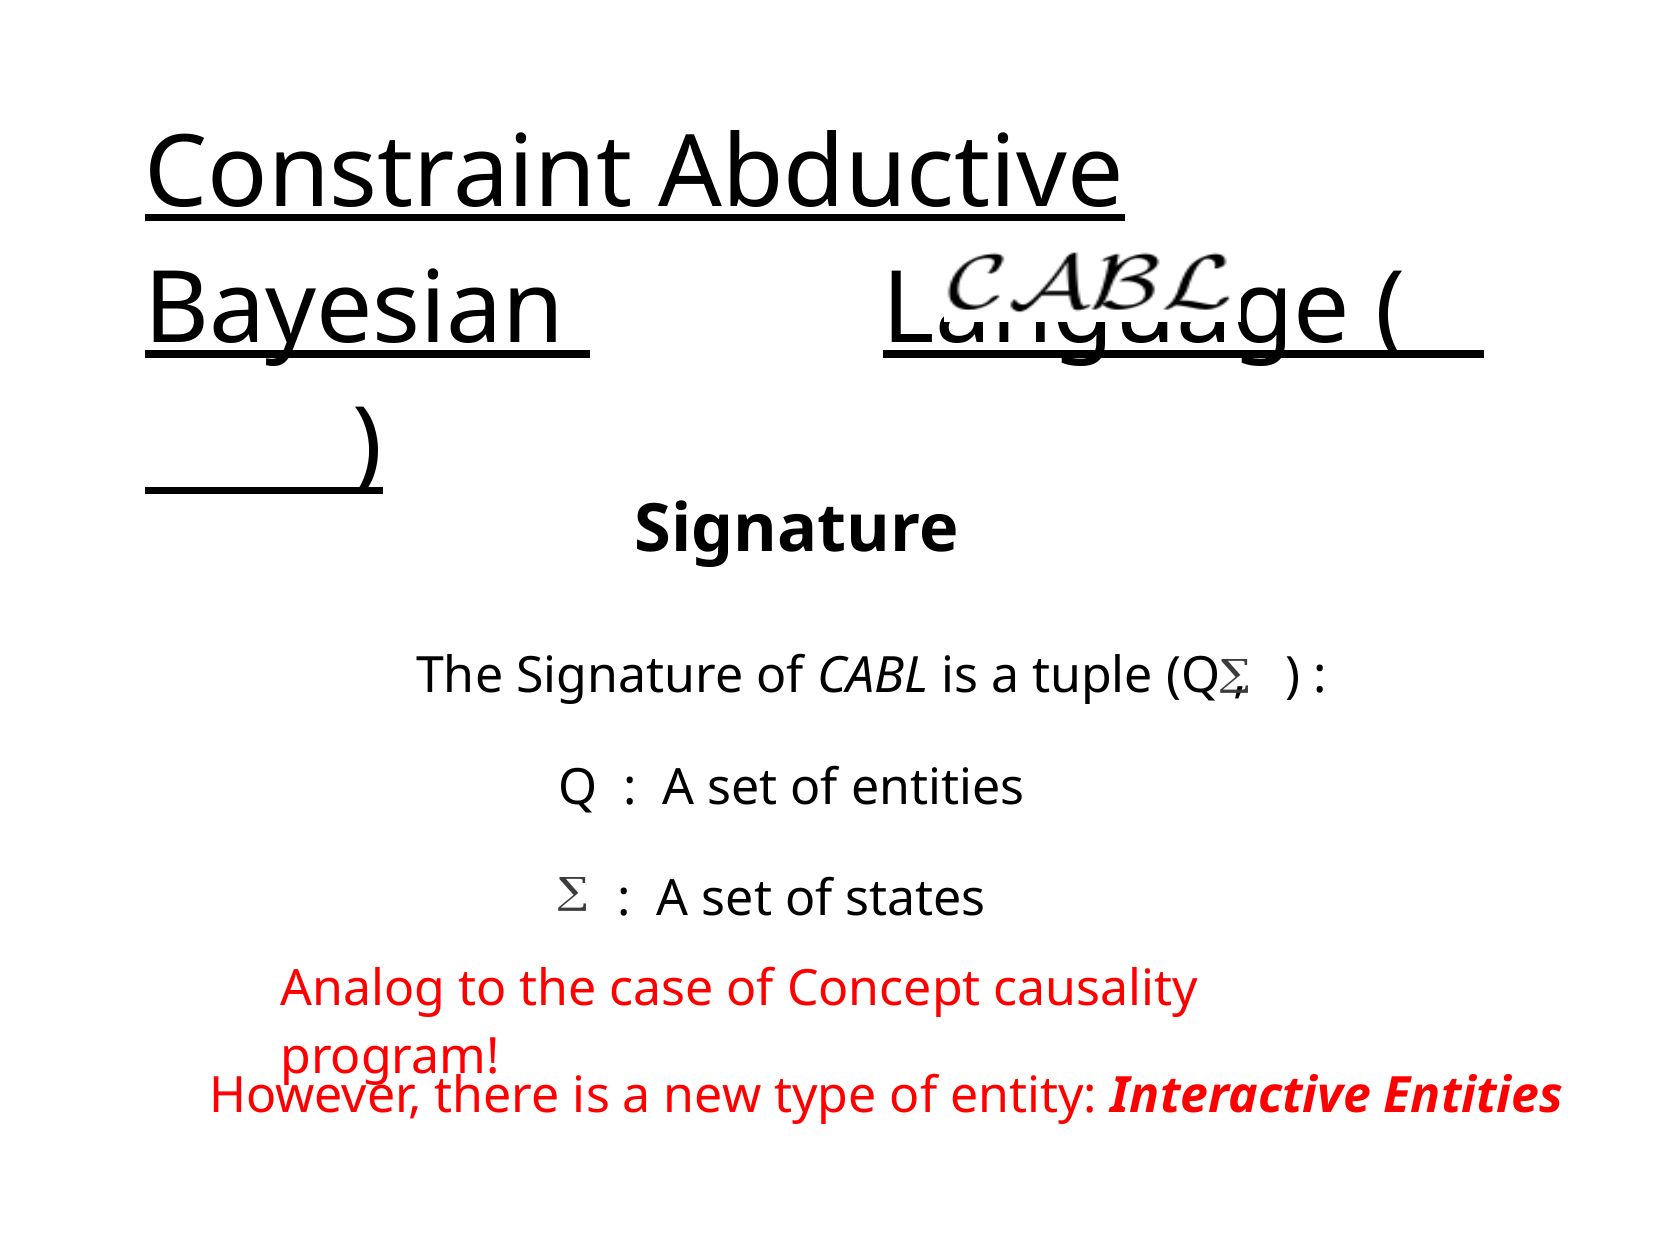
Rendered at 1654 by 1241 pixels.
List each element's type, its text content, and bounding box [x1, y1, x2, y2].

text_box Signature [620, 472, 1016, 580]
text_box Q : A set of entities [543, 744, 1007, 824]
text_box Analog to the case of Concept causality program! [265, 944, 1418, 1020]
text_box However, there is a new type of entity: Interactive Entities [194, 1051, 1512, 1127]
picture [944, 236, 1241, 322]
text_box The Signature of CABL is a tuple (Q , ) : [401, 631, 1349, 711]
text_box : A set of states [602, 854, 978, 945]
chart [547, 868, 597, 924]
chart [1209, 649, 1258, 705]
text_box Constraint Abductive Bayesian Language ( ) [129, 92, 1517, 348]
